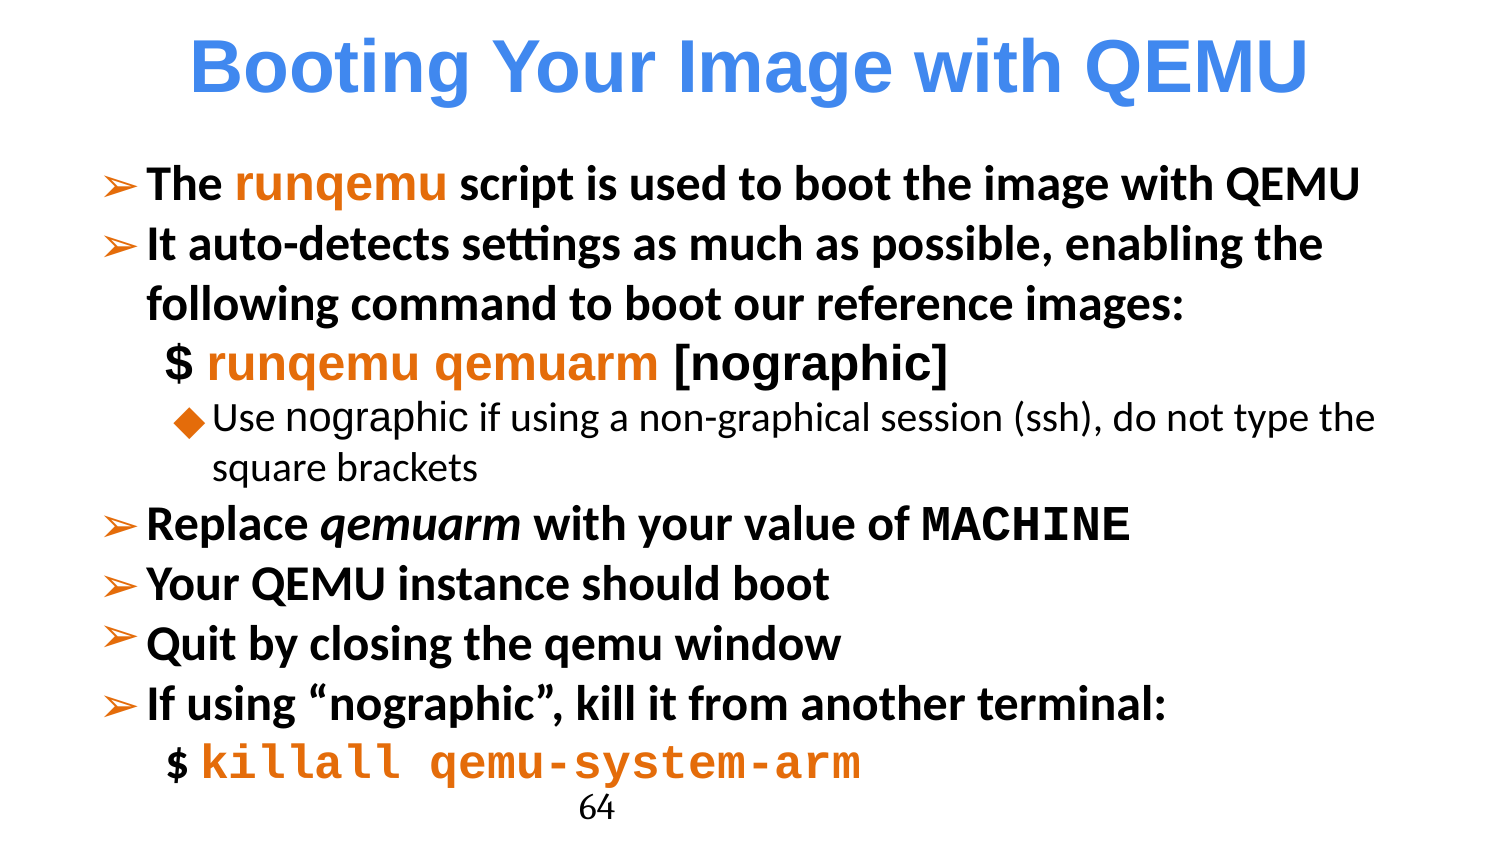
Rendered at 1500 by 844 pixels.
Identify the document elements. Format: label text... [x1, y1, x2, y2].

text_box <number> [475, 782, 631, 827]
text_box The runqemu script is used to boot the image with QEMU It auto-detects settings as much as possible, enabling the following command to boot our reference images: $ runqemu qemuarm [nographic] Use nographic if using a non-graphical session (ssh), do not type the square brackets Replace qemuarm with your value of MACHINE Your QEMU instance should boot Quit by closing the qemu window If using “nographic”, kill it from another terminal: $ killall qemu-system-arm [75, 142, 1425, 754]
text_box Booting Your Image with QEMU [75, 10, 1425, 115]
